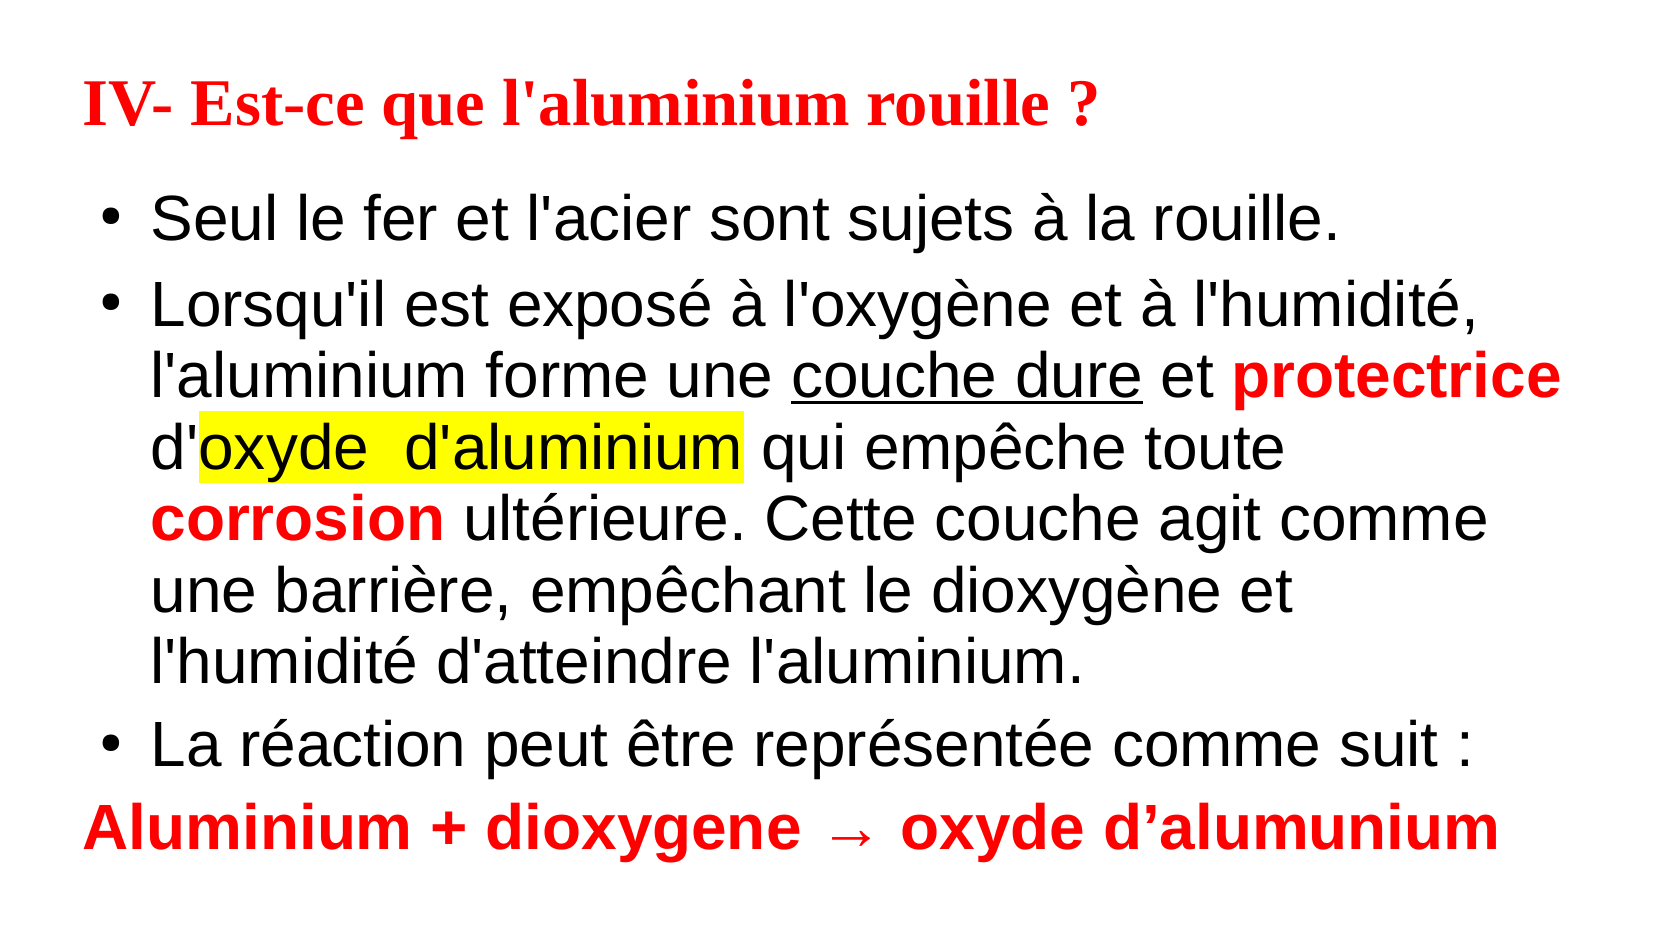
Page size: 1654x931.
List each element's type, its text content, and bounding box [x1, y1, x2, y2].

list Seul le fer et l'acier sont sujets à la rouille. Lorsqu'il est exposé à l'oxygène et à l'humidité, l'aluminium forme une couche dure et protectrice d'oxyde d'aluminium qui empêche toute corrosion ultérieure. Cette couche agit comme une barrière, empêchant le dioxygène et l'humidité d'atteindre l'aluminium. La réaction peut être représentée comme suit : Aluminium + dioxygene → oxyde d’alumunium [82, 182, 1571, 865]
title IV- Est-ce que l'aluminium rouille ? [82, 25, 1571, 181]
